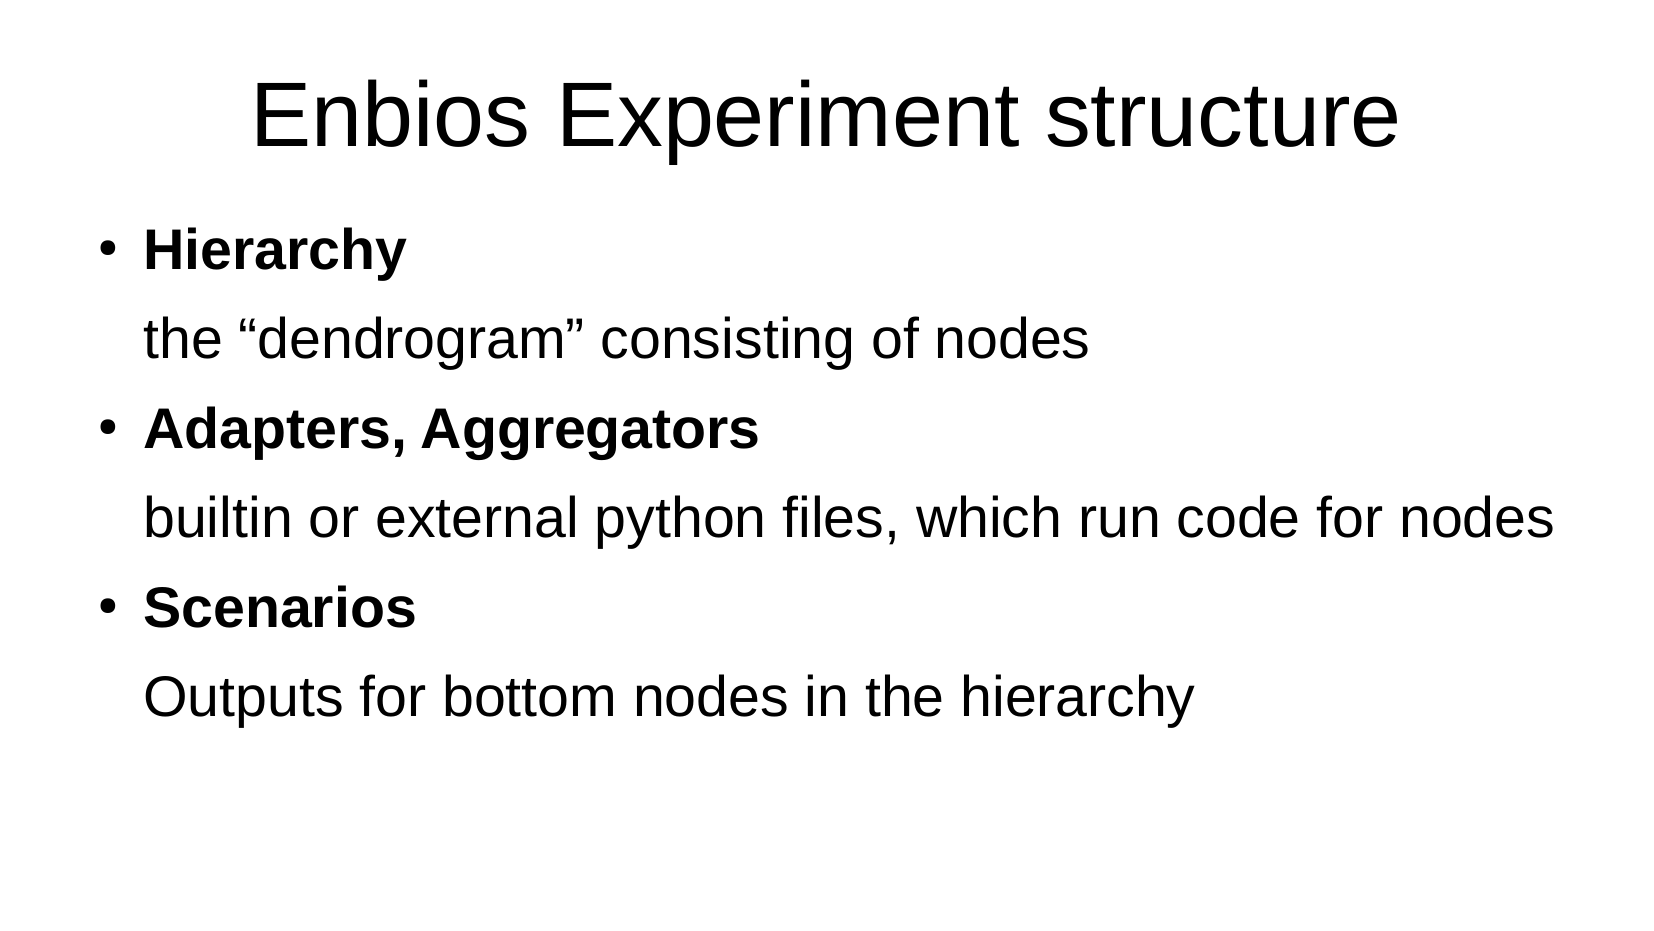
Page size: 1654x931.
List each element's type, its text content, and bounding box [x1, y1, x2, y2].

list Hierarchy the “dendrogram” consisting of nodes Adapters, Aggregators builtin or external python files, which run code for nodes Scenarios Outputs for bottom nodes in the hierarchy [82, 217, 1571, 758]
title Enbios Experiment structure [82, 37, 1571, 193]
